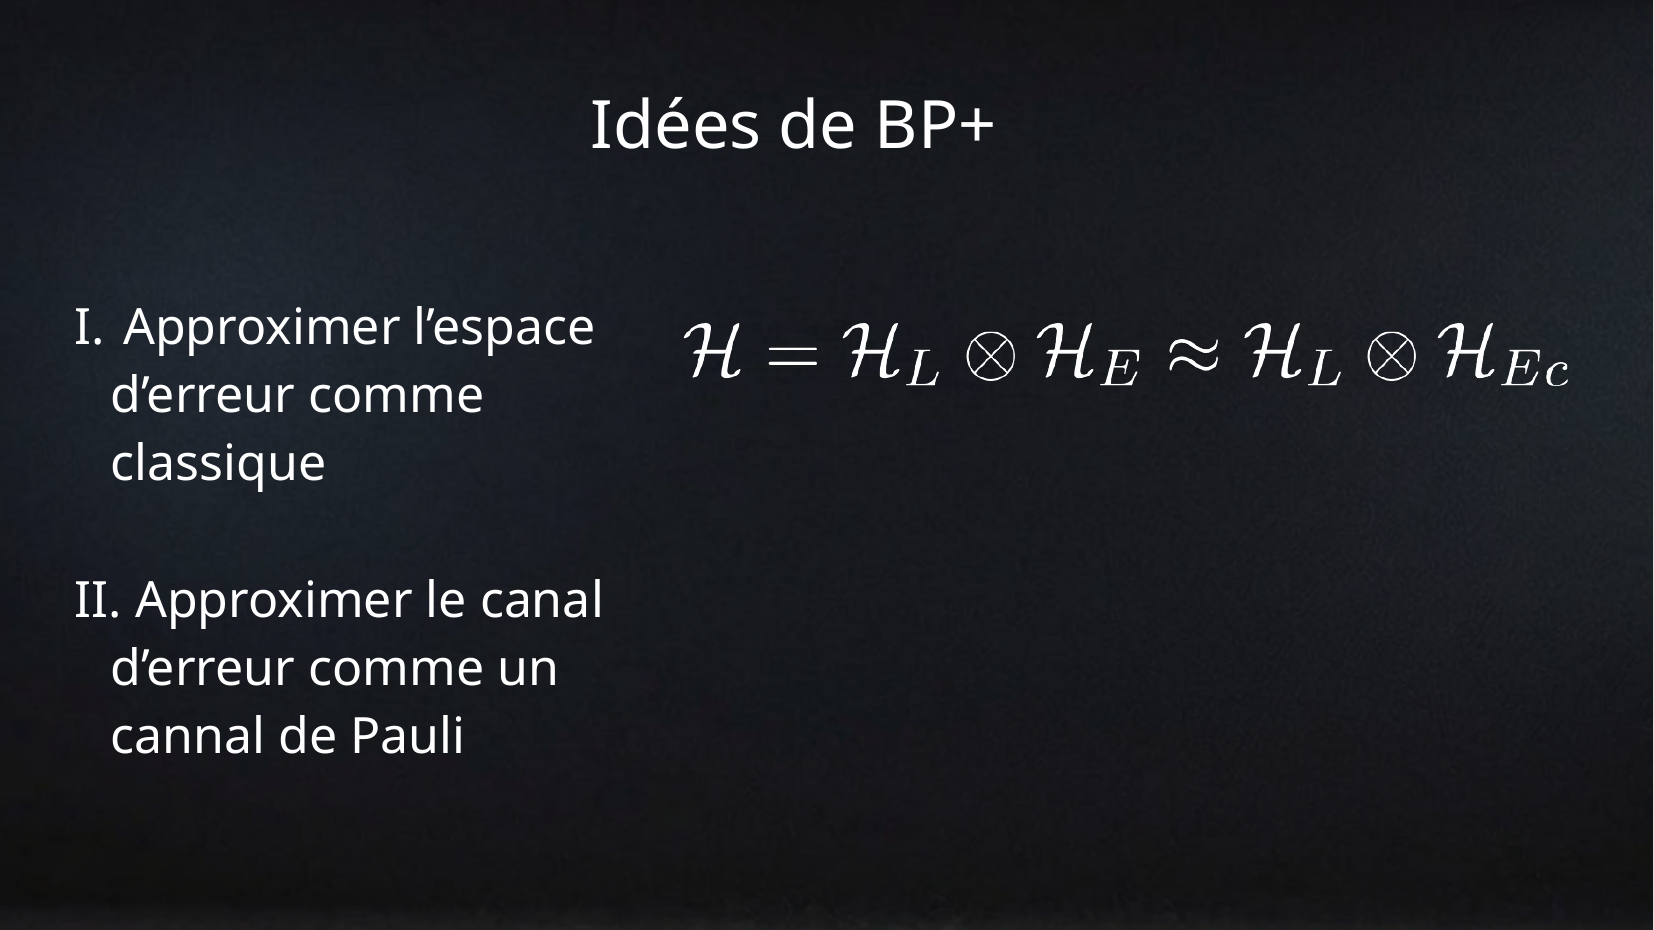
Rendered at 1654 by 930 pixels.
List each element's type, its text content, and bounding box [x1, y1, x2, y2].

text_box Idées de BP+ [86, 69, 1520, 177]
picture [0, 0, 1654, 930]
text_box Approximer l’espace d’erreur comme classique Approximer le canal d’erreur comme un cannal de Pauli [60, 215, 721, 764]
